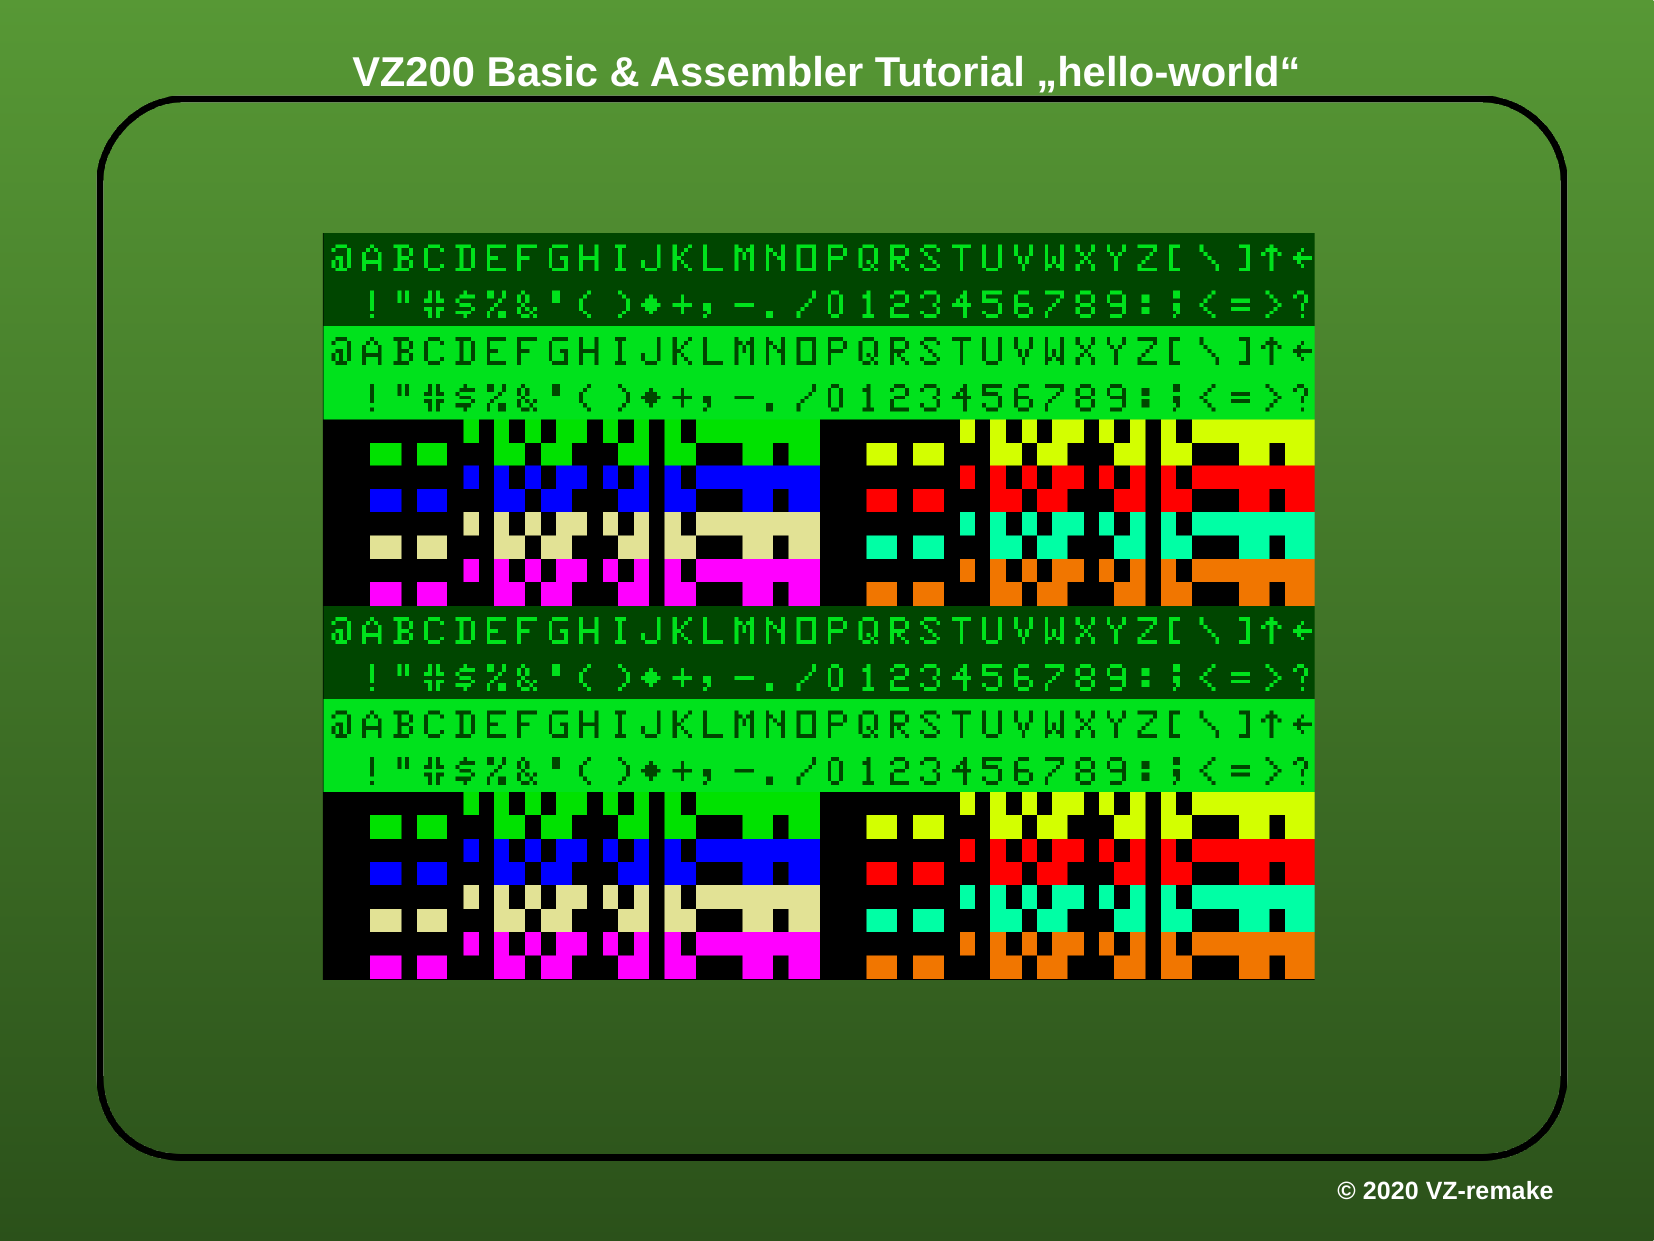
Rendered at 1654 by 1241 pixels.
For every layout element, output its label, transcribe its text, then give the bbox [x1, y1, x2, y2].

picture [1502, 1188, 1506, 1199]
title VZ200 Basic & Assembler Tutorial „hello-world“ [82, 48, 1571, 96]
picture [1339, 1183, 1354, 1198]
picture [59, 58, 1607, 1199]
picture [1380, 1184, 1385, 1196]
picture [1408, 1184, 1413, 1196]
